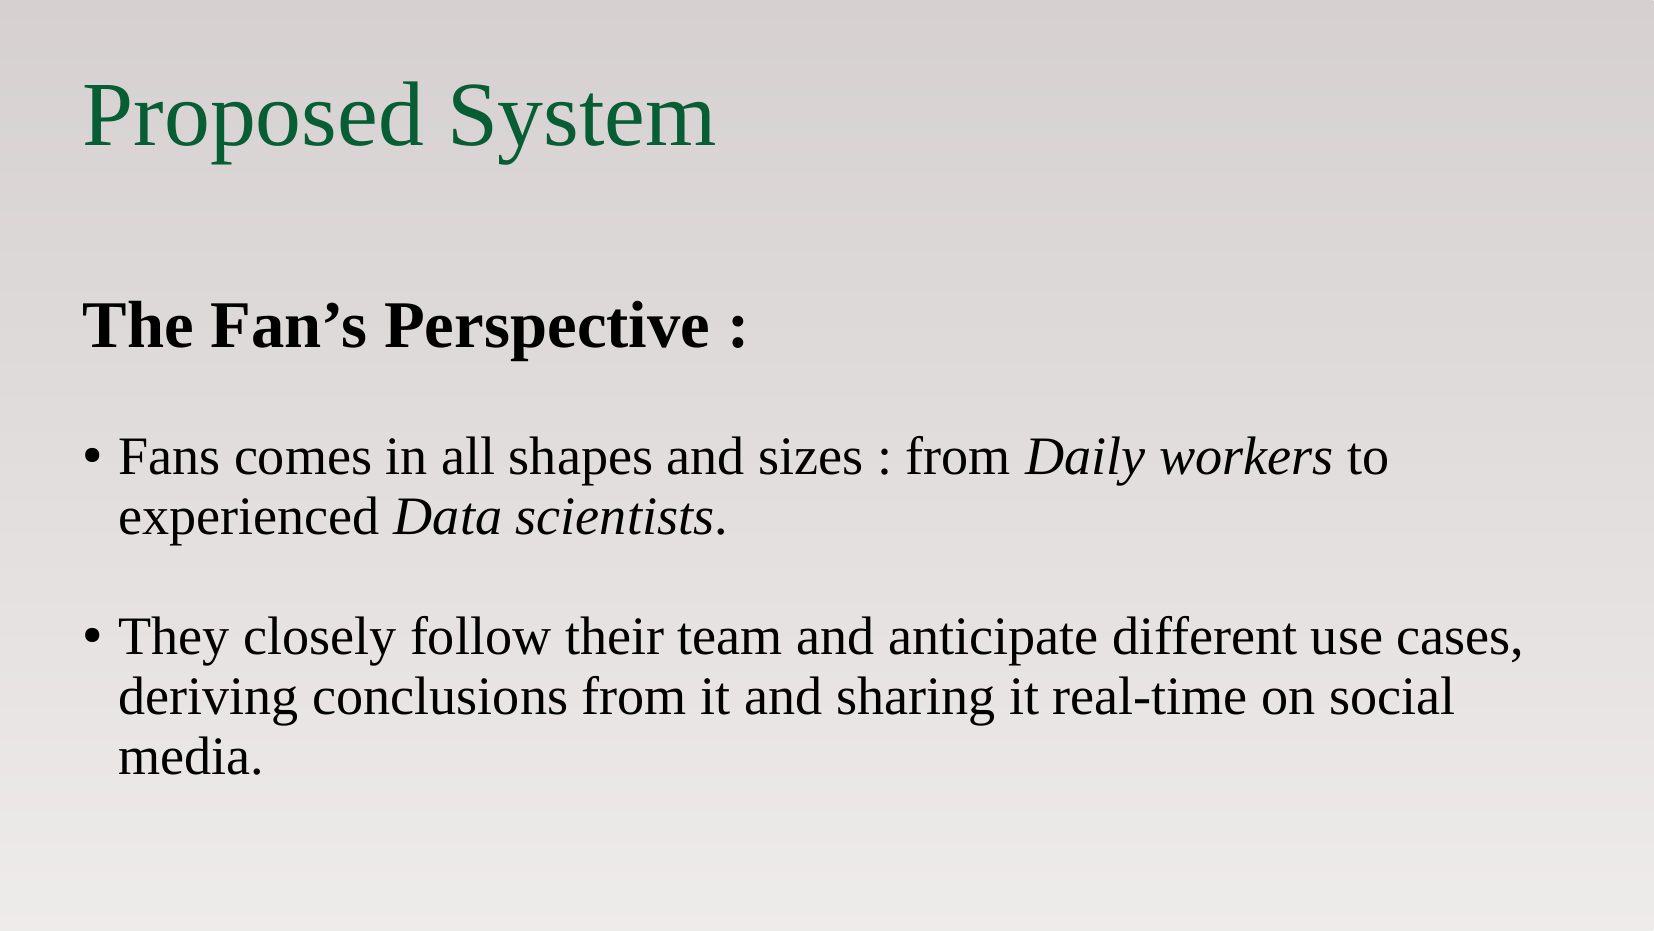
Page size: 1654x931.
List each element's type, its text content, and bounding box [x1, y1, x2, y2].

title Proposed System [82, 37, 1571, 193]
subtitle The Fan’s Perspective : Fans comes in all shapes and sizes : from Daily workers to experienced Data scientists. They closely follow their team and anticipate different use cases, deriving conclusions from it and sharing it real-time on social media. [82, 218, 1571, 917]
